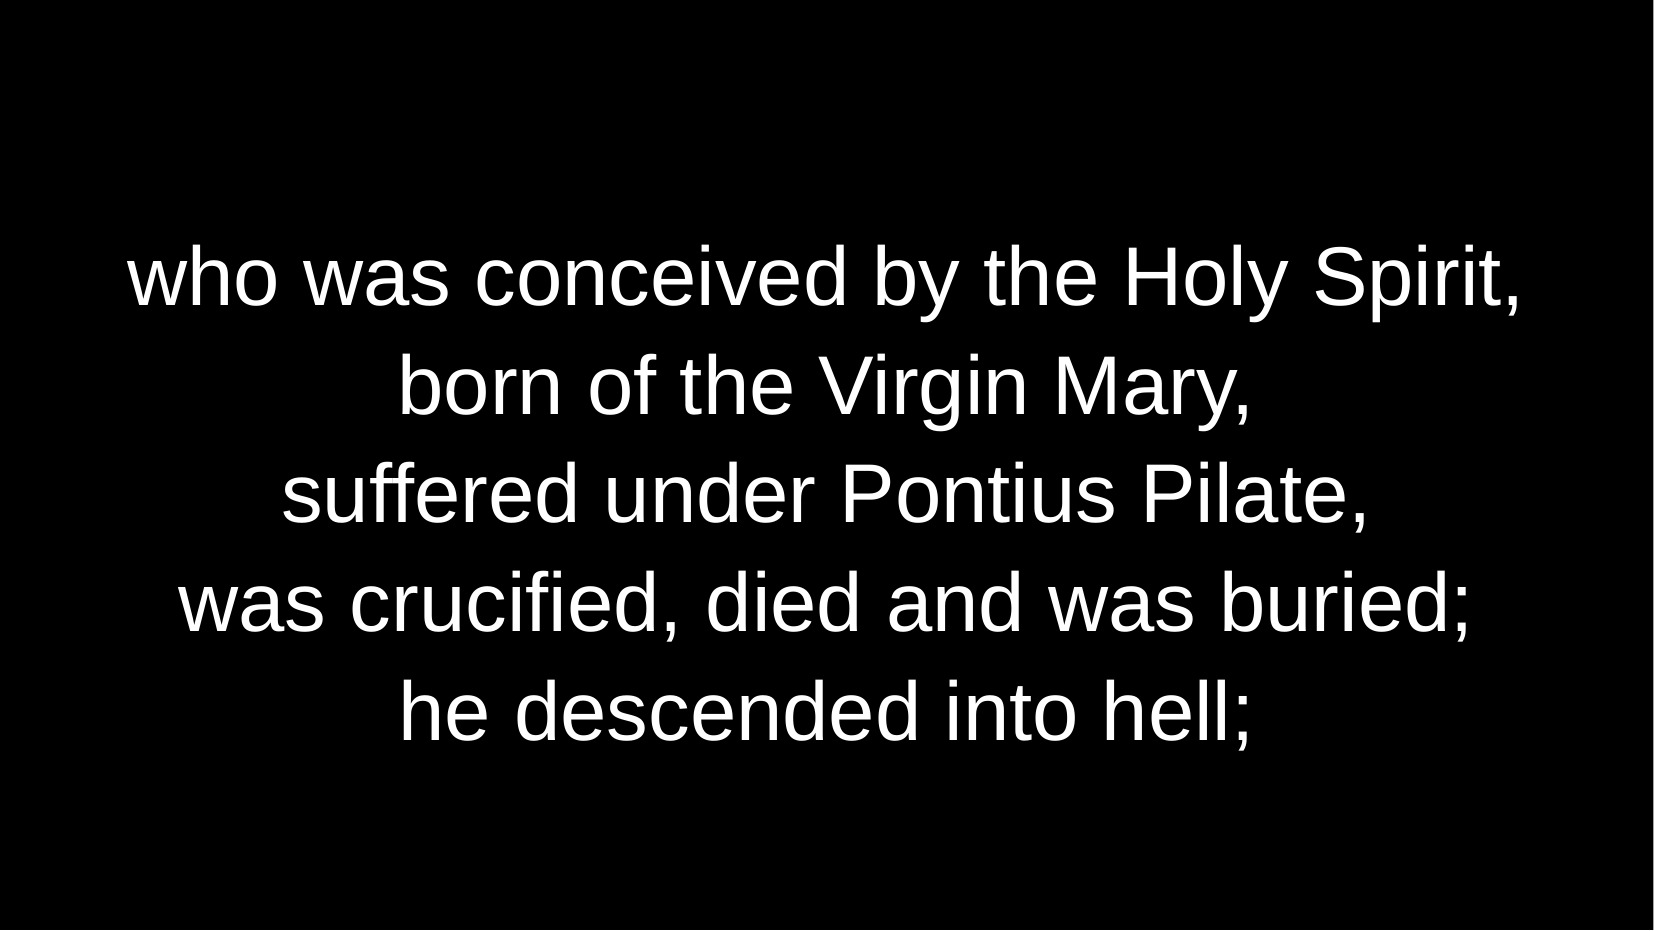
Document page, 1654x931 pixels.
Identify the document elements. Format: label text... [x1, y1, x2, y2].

list who was conceived by the Holy Spirit, born of the Virgin Mary, suffered under Pontius Pilate, was crucified, died and was buried; he descended into hell; [0, 230, 1654, 931]
